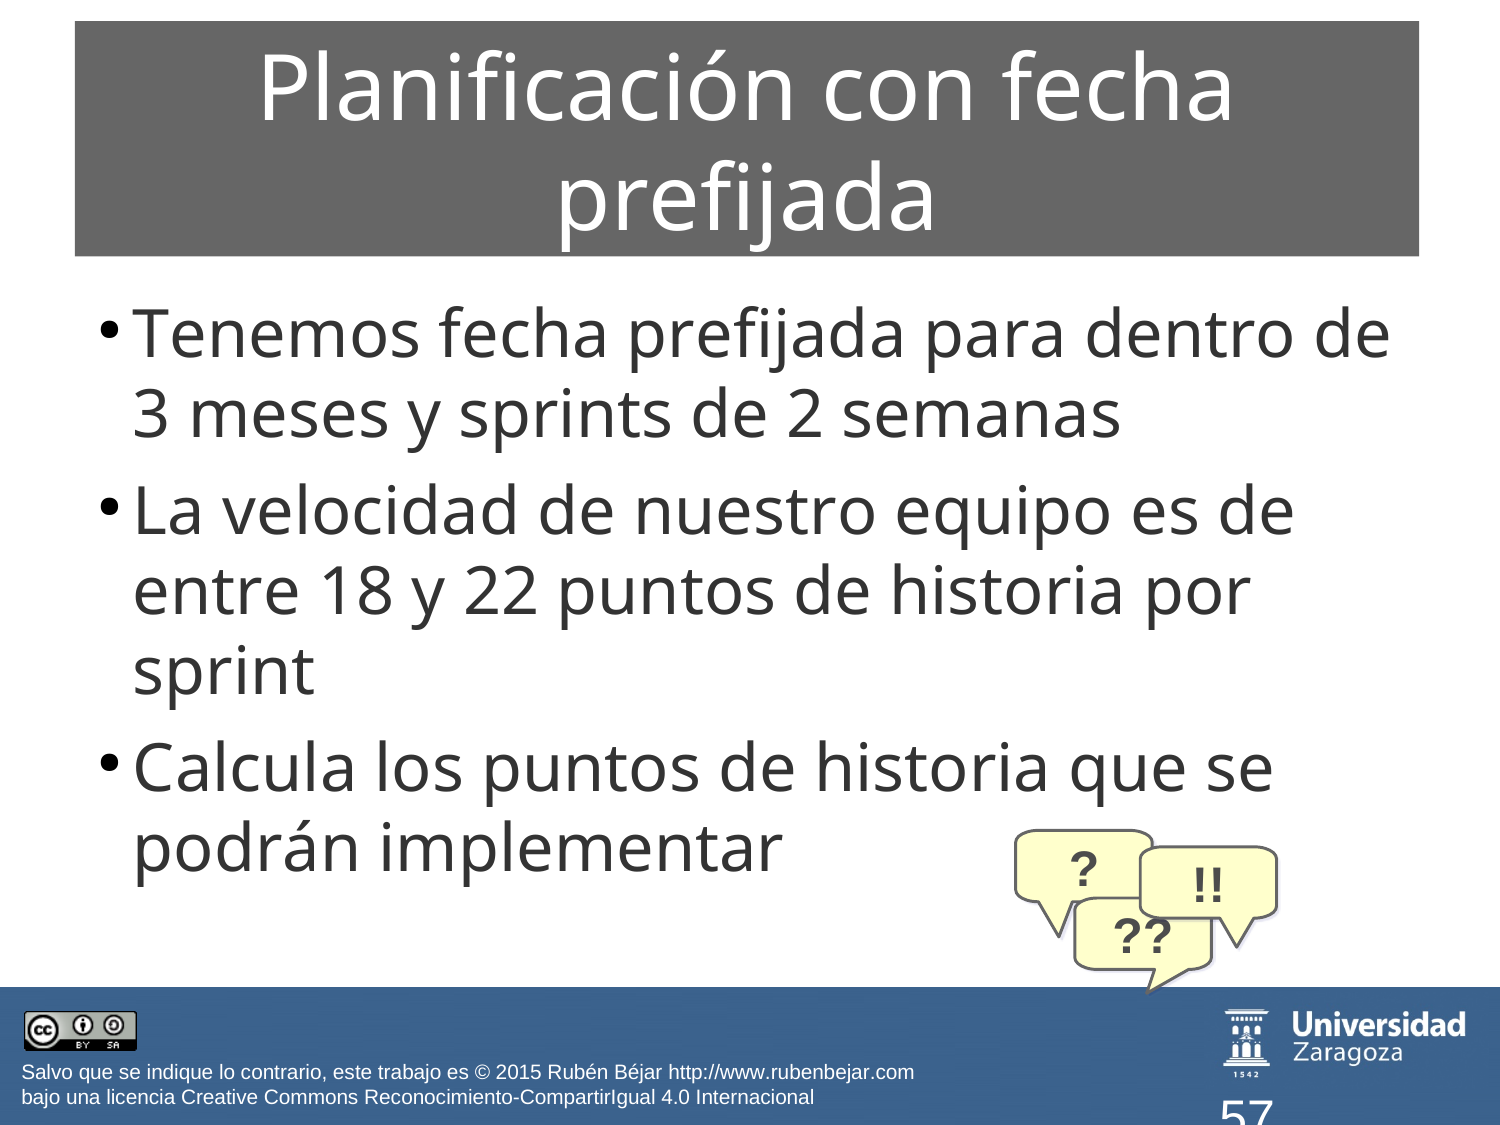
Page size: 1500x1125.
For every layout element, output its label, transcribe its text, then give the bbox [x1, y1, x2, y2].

text_box ? [1015, 830, 1153, 937]
text_box !! [1140, 846, 1277, 948]
text_box ?? [1074, 897, 1212, 994]
picture [0, 987, 1500, 1125]
title Planificación con fecha prefijada [74, 21, 1420, 257]
list Tenemos fecha prefijada para dentro de 3 meses y sprints de 2 semanas La velocidad de nuestro equipo es de entre 18 y 22 puntos de historia por sprint Calcula los puntos de historia que se podrán implementar [82, 283, 1418, 957]
